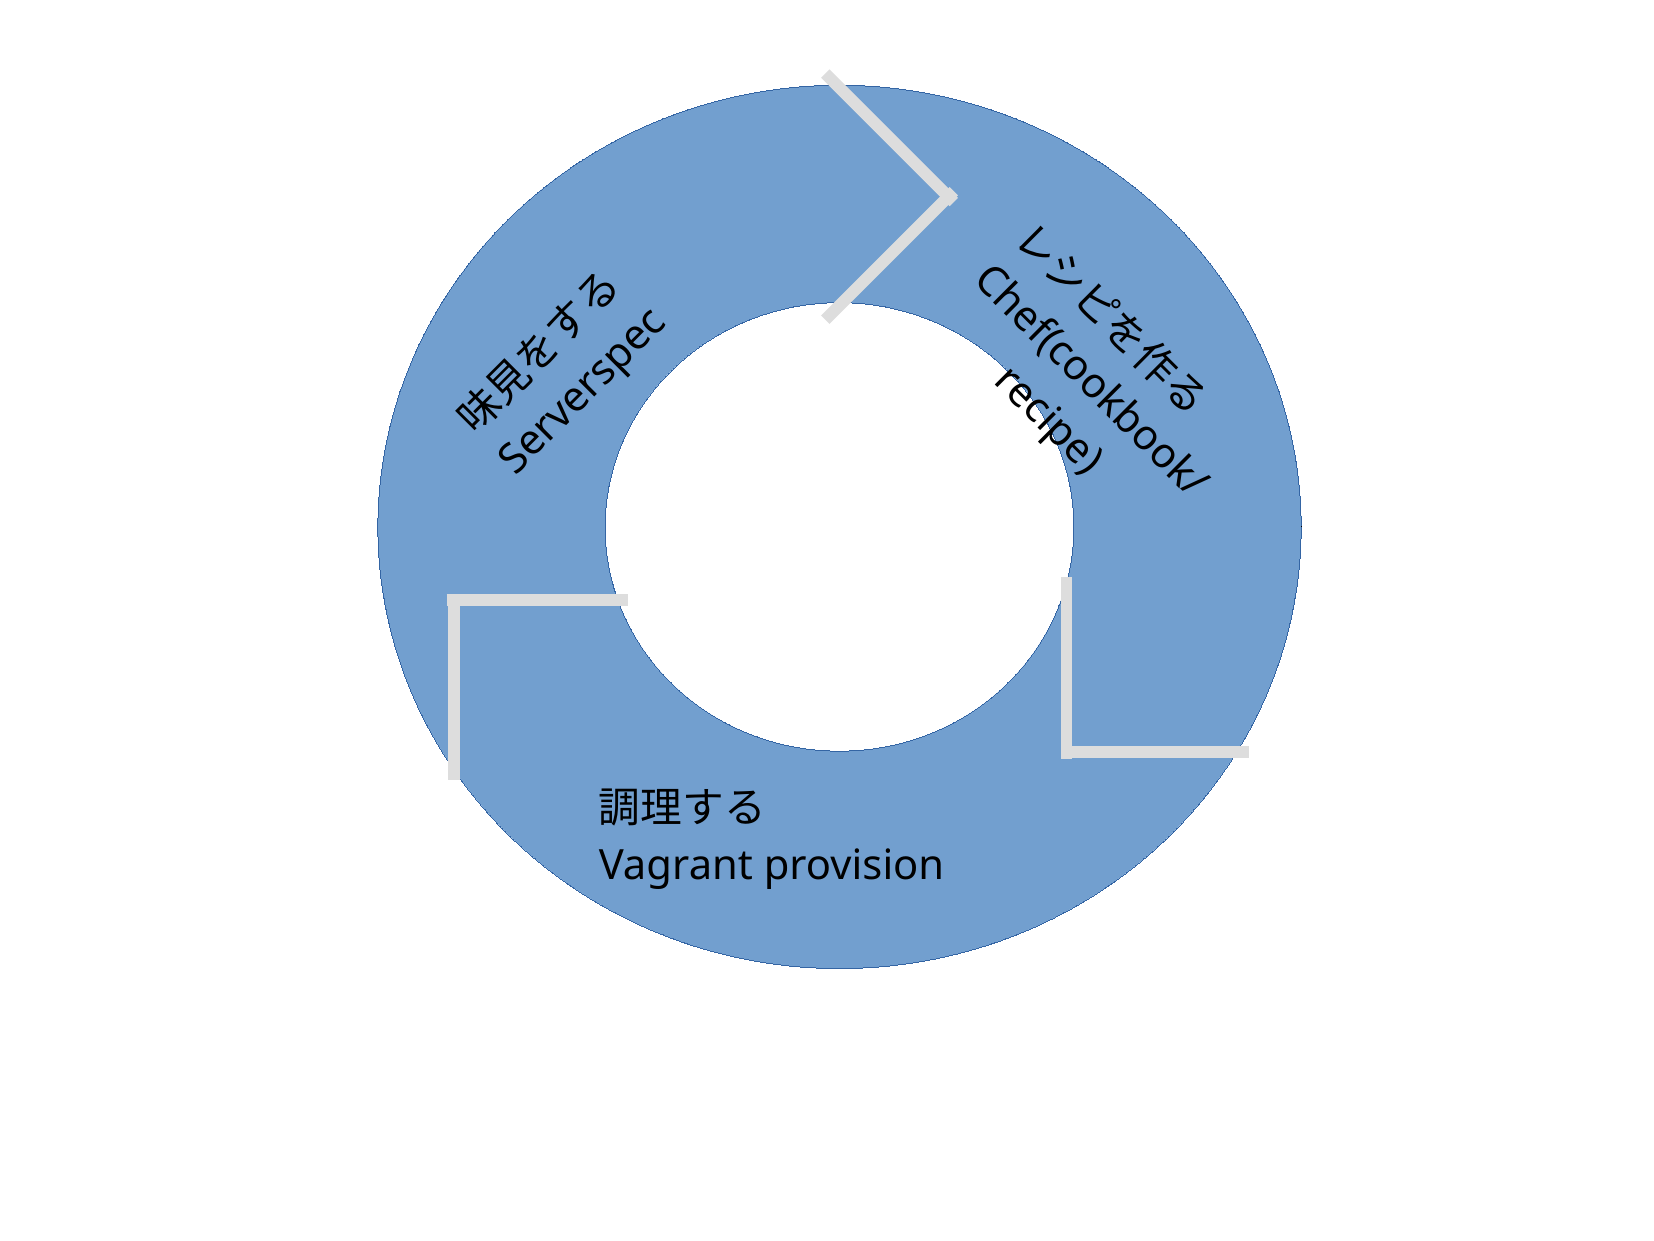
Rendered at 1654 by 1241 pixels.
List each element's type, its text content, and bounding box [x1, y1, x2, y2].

text_box [847, 85, 1293, 442]
text_box [377, 85, 939, 761]
text_box レシピを作る Chef(cookbook/ recipe) [890, 191, 1408, 709]
text_box 味見をする Serverspec [425, 153, 780, 508]
text_box [1067, 527, 1263, 746]
text_box 調理する Vagrant provision [583, 766, 1134, 910]
text_box [609, 910, 1070, 969]
text_box [460, 600, 1233, 895]
